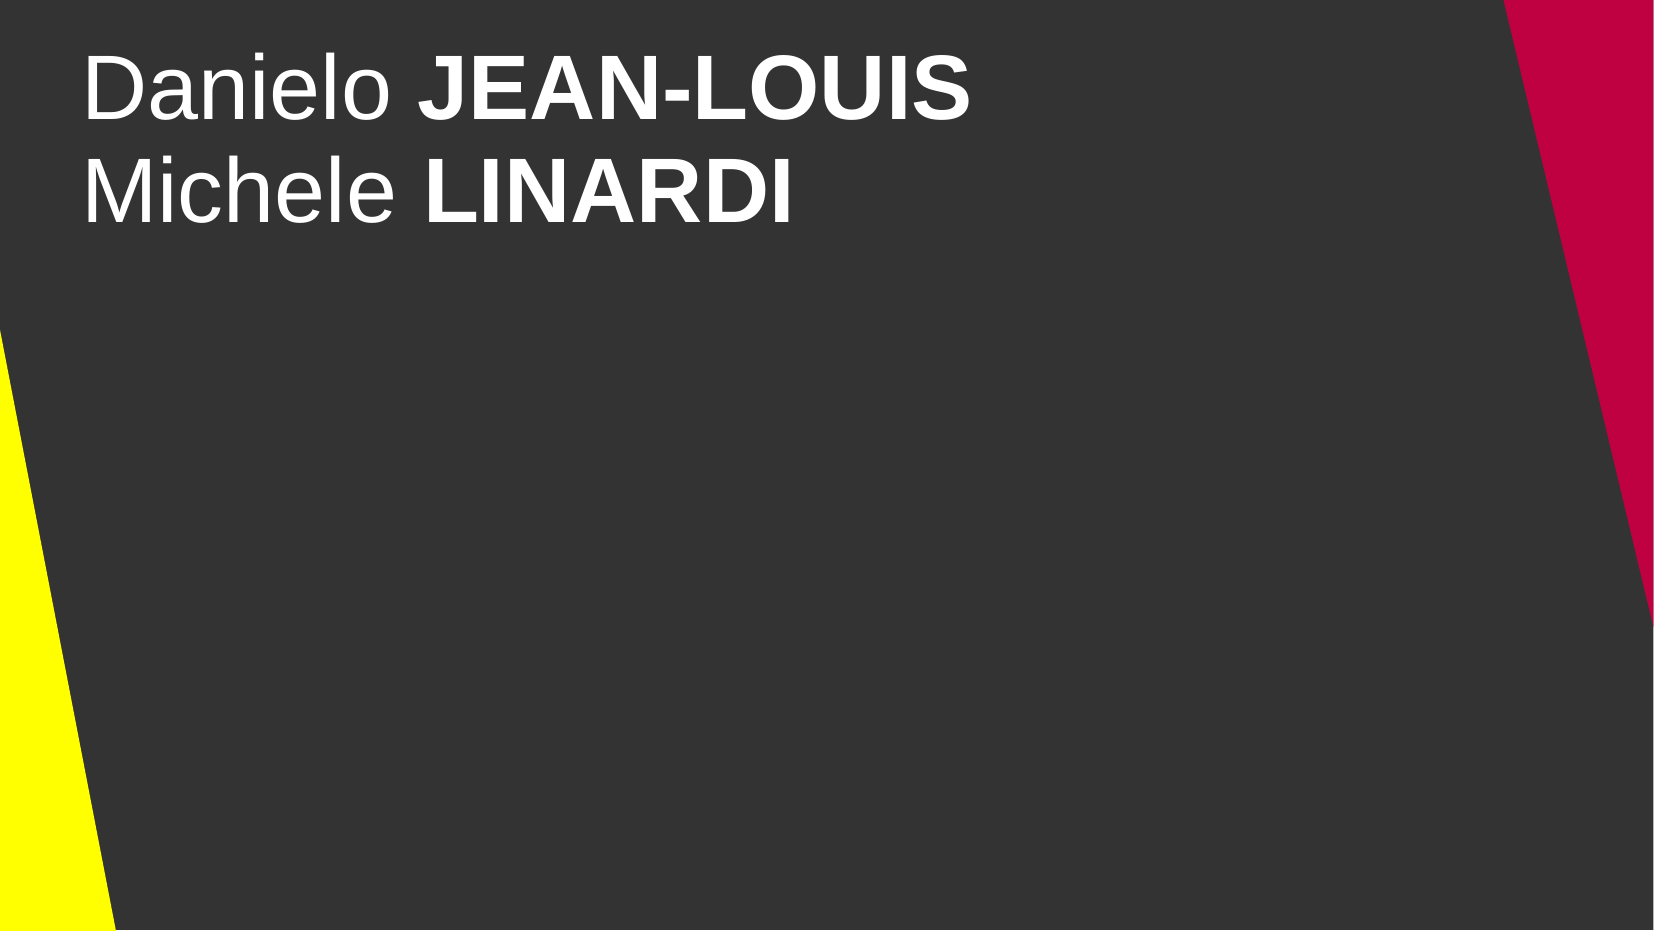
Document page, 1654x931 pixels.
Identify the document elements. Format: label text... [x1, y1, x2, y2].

text_box [0, 329, 116, 931]
text_box Danielo JEAN-LOUIS Michele LINARDI [81, 36, 1570, 758]
text_box [1503, 0, 1654, 630]
